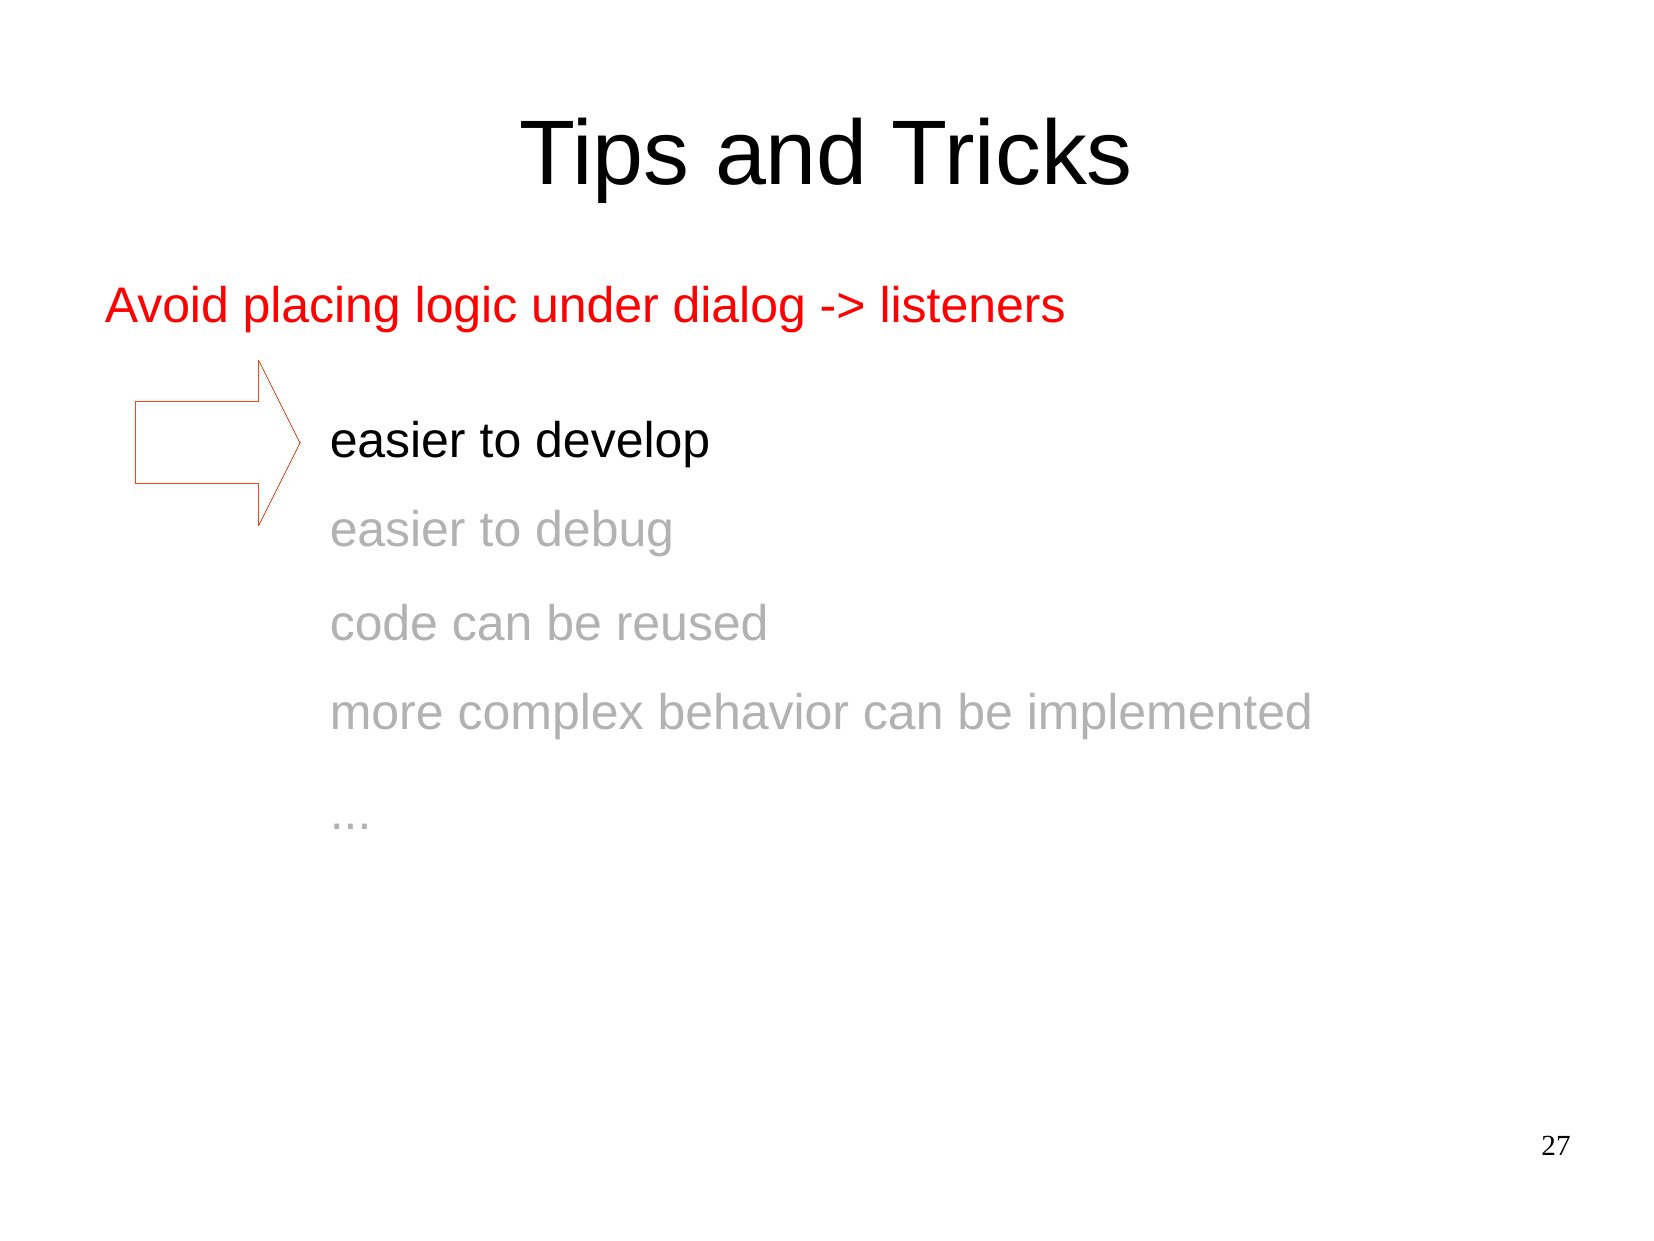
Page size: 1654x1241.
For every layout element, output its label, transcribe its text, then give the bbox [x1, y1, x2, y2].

text_box Avoid placing logic under dialog -> listeners [90, 270, 1576, 342]
text_box easier to debug [315, 493, 690, 565]
title Tips and Tricks [82, 49, 1571, 257]
text_box ... [315, 777, 387, 849]
text_box easier to develop [315, 405, 726, 477]
text_box more complex behavior can be implemented [315, 676, 1329, 748]
text_box code can be reused [315, 588, 784, 660]
